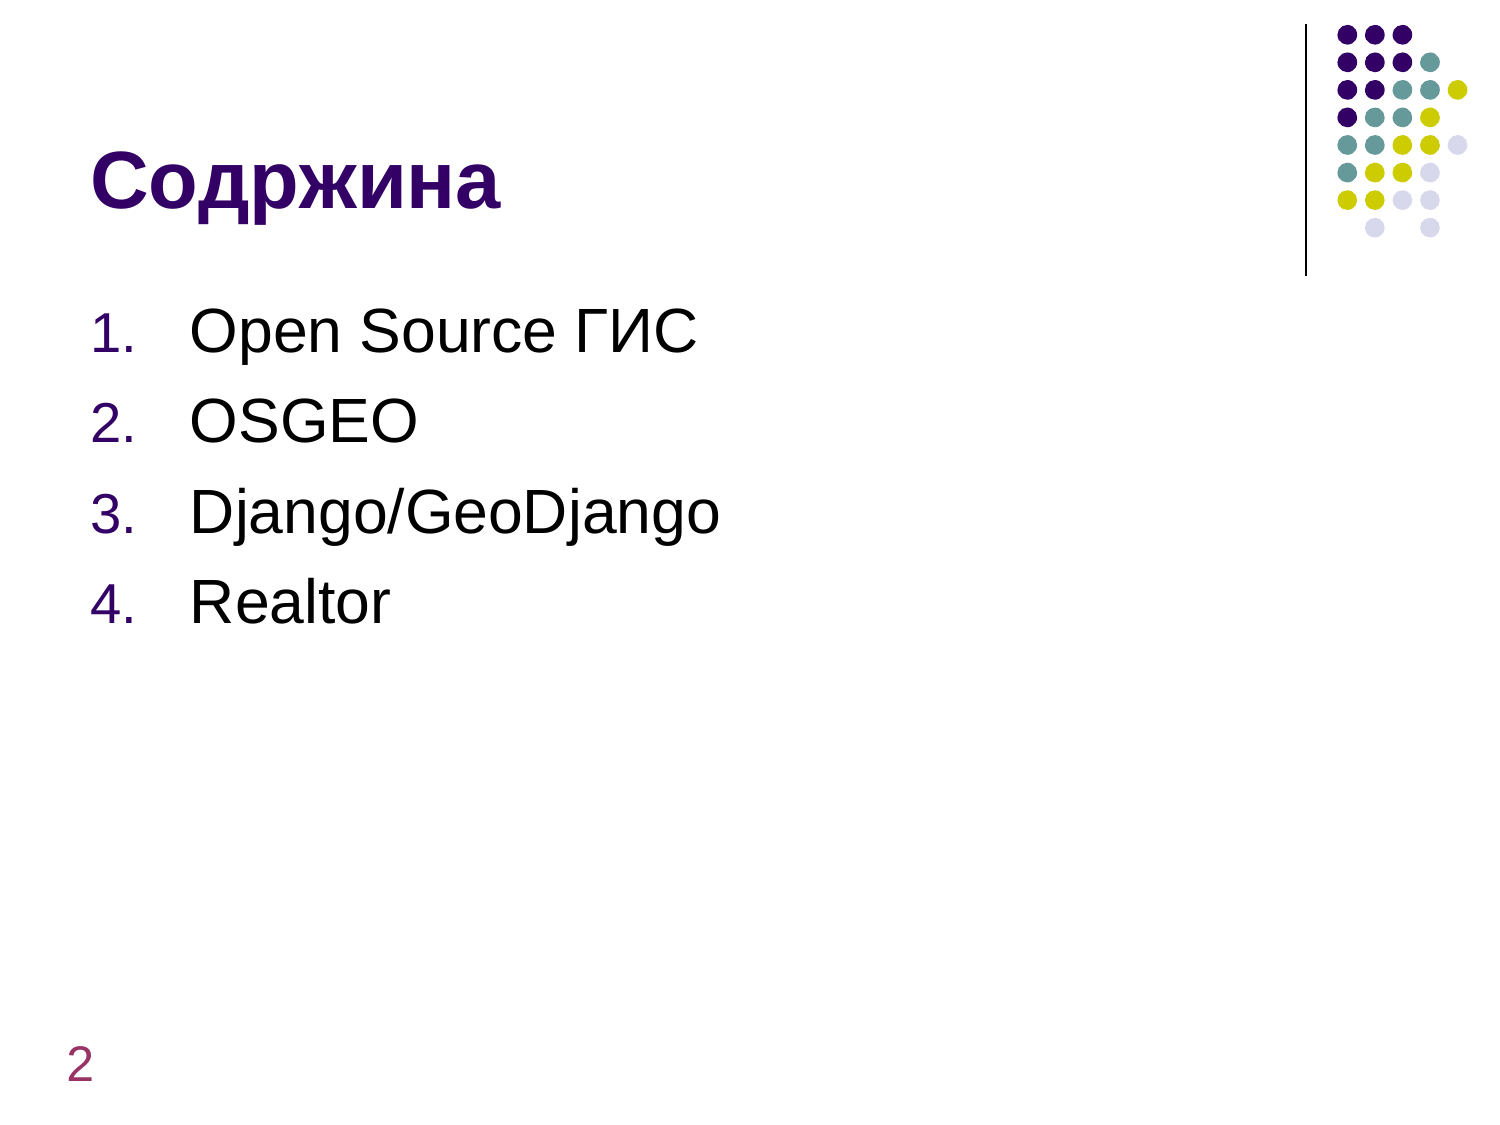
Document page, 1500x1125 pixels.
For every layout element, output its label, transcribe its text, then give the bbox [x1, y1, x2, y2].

list Open Source ГИС OSGEO Django/GeoDjango Realtor [75, 282, 1426, 1006]
title Содржина [74, 20, 1313, 233]
